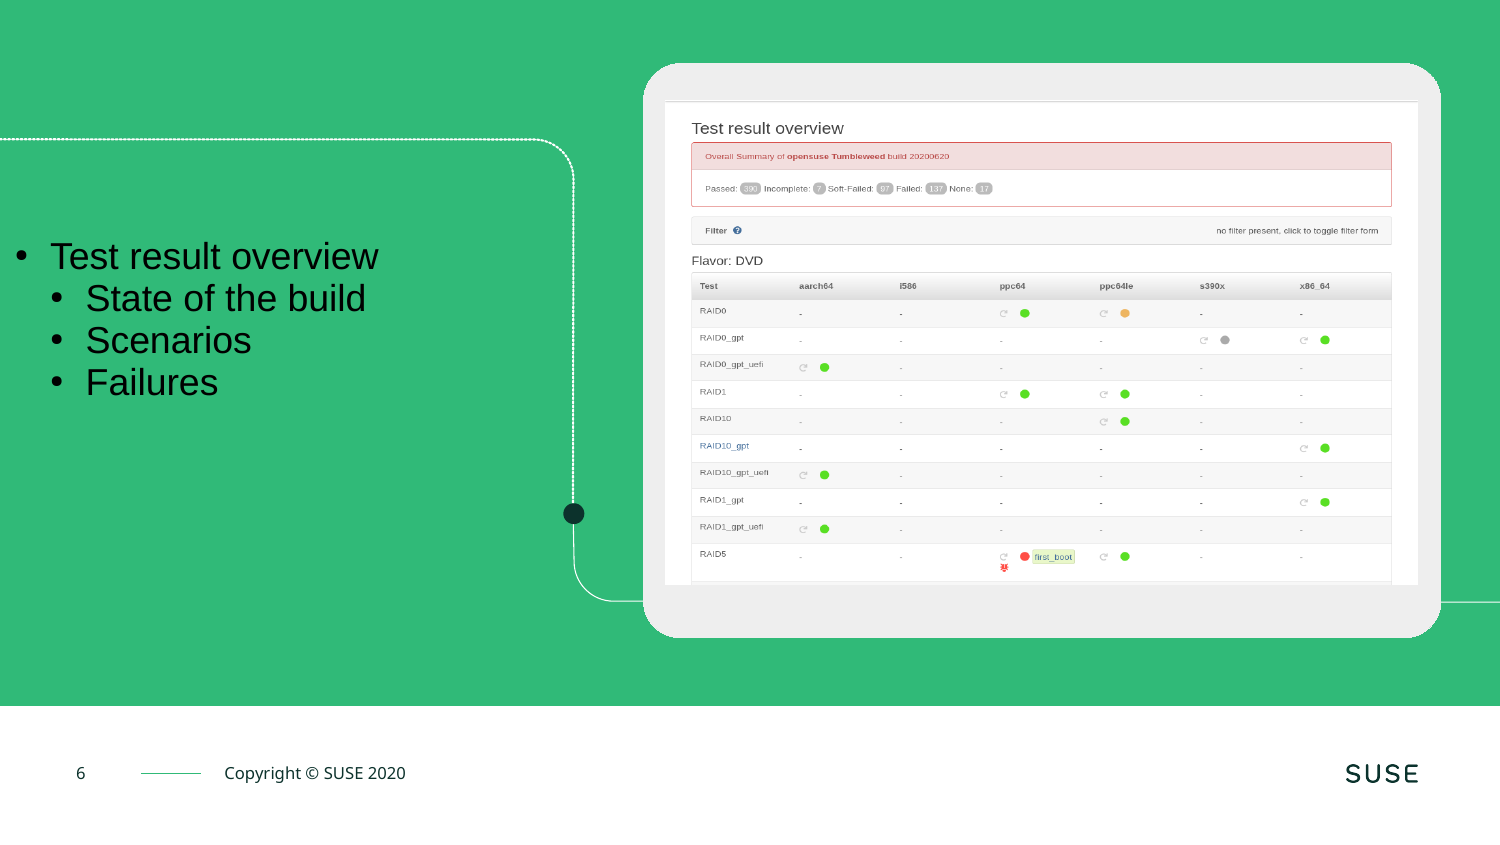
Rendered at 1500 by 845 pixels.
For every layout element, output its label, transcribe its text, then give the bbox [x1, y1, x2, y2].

text_box [643, 63, 1441, 638]
picture [665, 100, 1418, 586]
text_box Test result overview State of the build Scenarios Failures [0, 228, 394, 411]
picture [1346, 764, 1418, 783]
